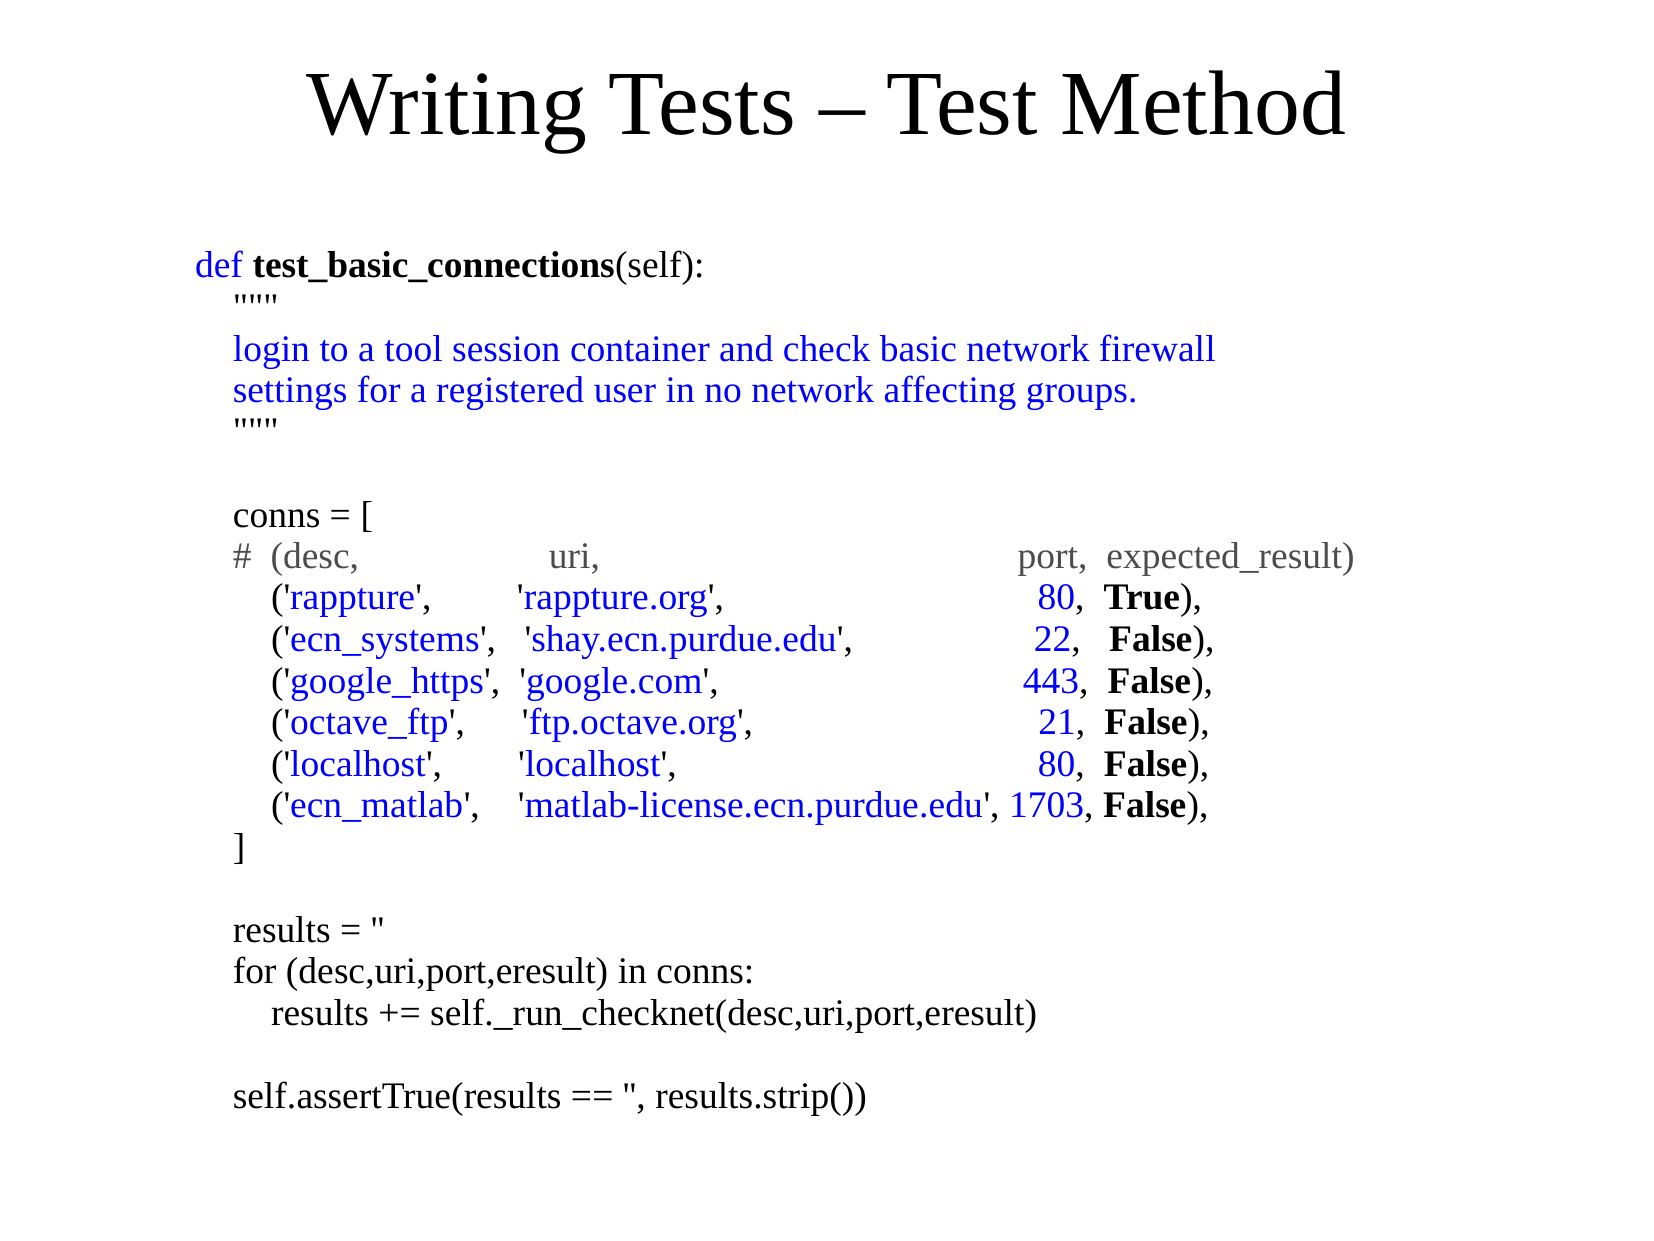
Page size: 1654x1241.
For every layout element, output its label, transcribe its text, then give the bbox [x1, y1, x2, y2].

title Writing Tests – Test Method [82, 52, 1571, 155]
text_box def test_basic_connections(self): """ login to a tool session container and check basic network firewall settings for a registered user in no network affecting groups. """ conns = [ # (desc, uri, port, expected_result) ('rappture', 'rappture.org', 80, True), ('ecn_systems', 'shay.ecn.purdue.edu', 22, False), ('google_https', 'google.com', 443, False), ('octave_ftp', 'ftp.octave.org', 21, False), ('localhost', 'localhost', 80, False), ('ecn_matlab', 'matlab-license.ecn.purdue.edu', 1703, False), ] results = '' for (desc,uri,port,eresult) in conns: results += self._run_checknet(desc,uri,port,eresult) self.assertTrue(results == '', results.strip()) [142, 237, 1636, 1166]
